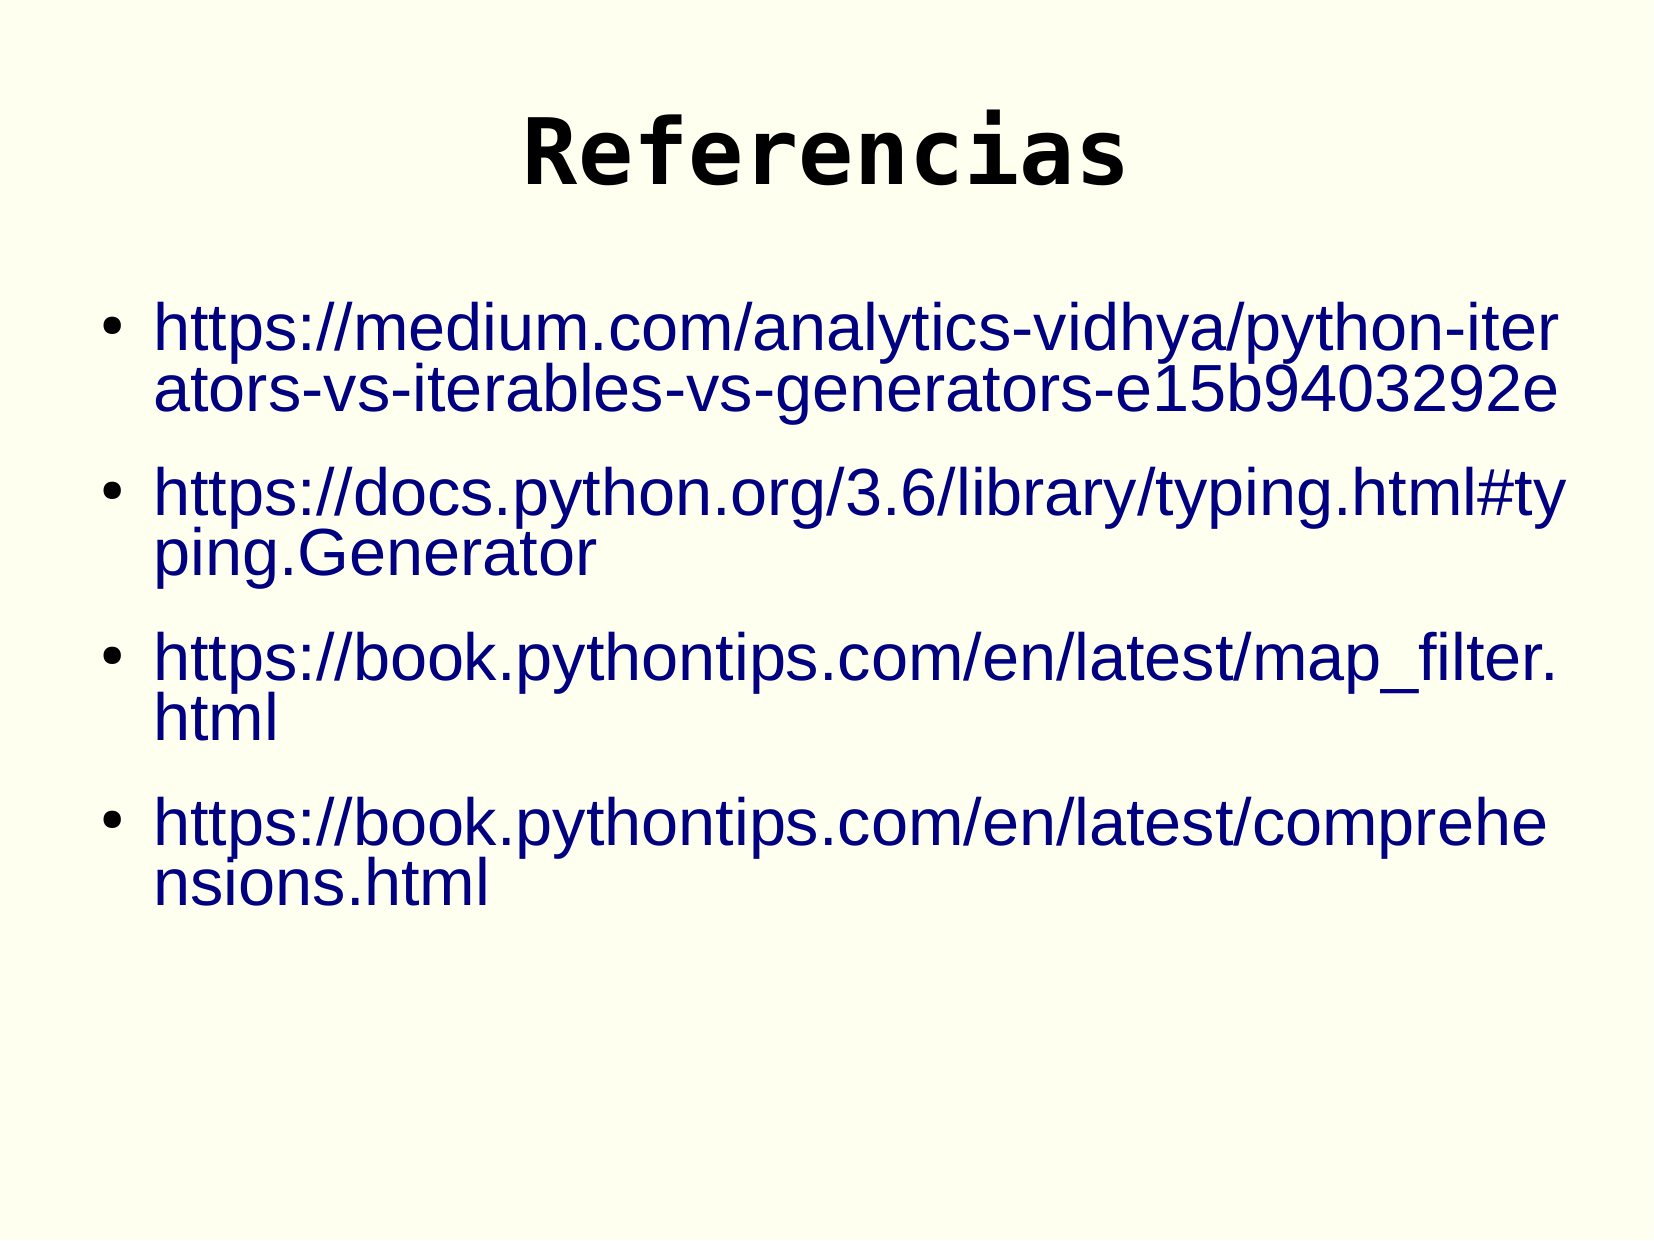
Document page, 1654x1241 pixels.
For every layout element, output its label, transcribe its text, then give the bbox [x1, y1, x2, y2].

title Referencias [82, 49, 1571, 257]
list https://medium.com/analytics-vidhya/python-iterators-vs-iterables-vs-generators-e15b9403292e https://docs.python.org/3.6/library/typing.html#typing.Generator https://book.pythontips.com/en/latest/map_filter.html https://book.pythontips.com/en/latest/comprehensions.html [82, 290, 1571, 1010]
